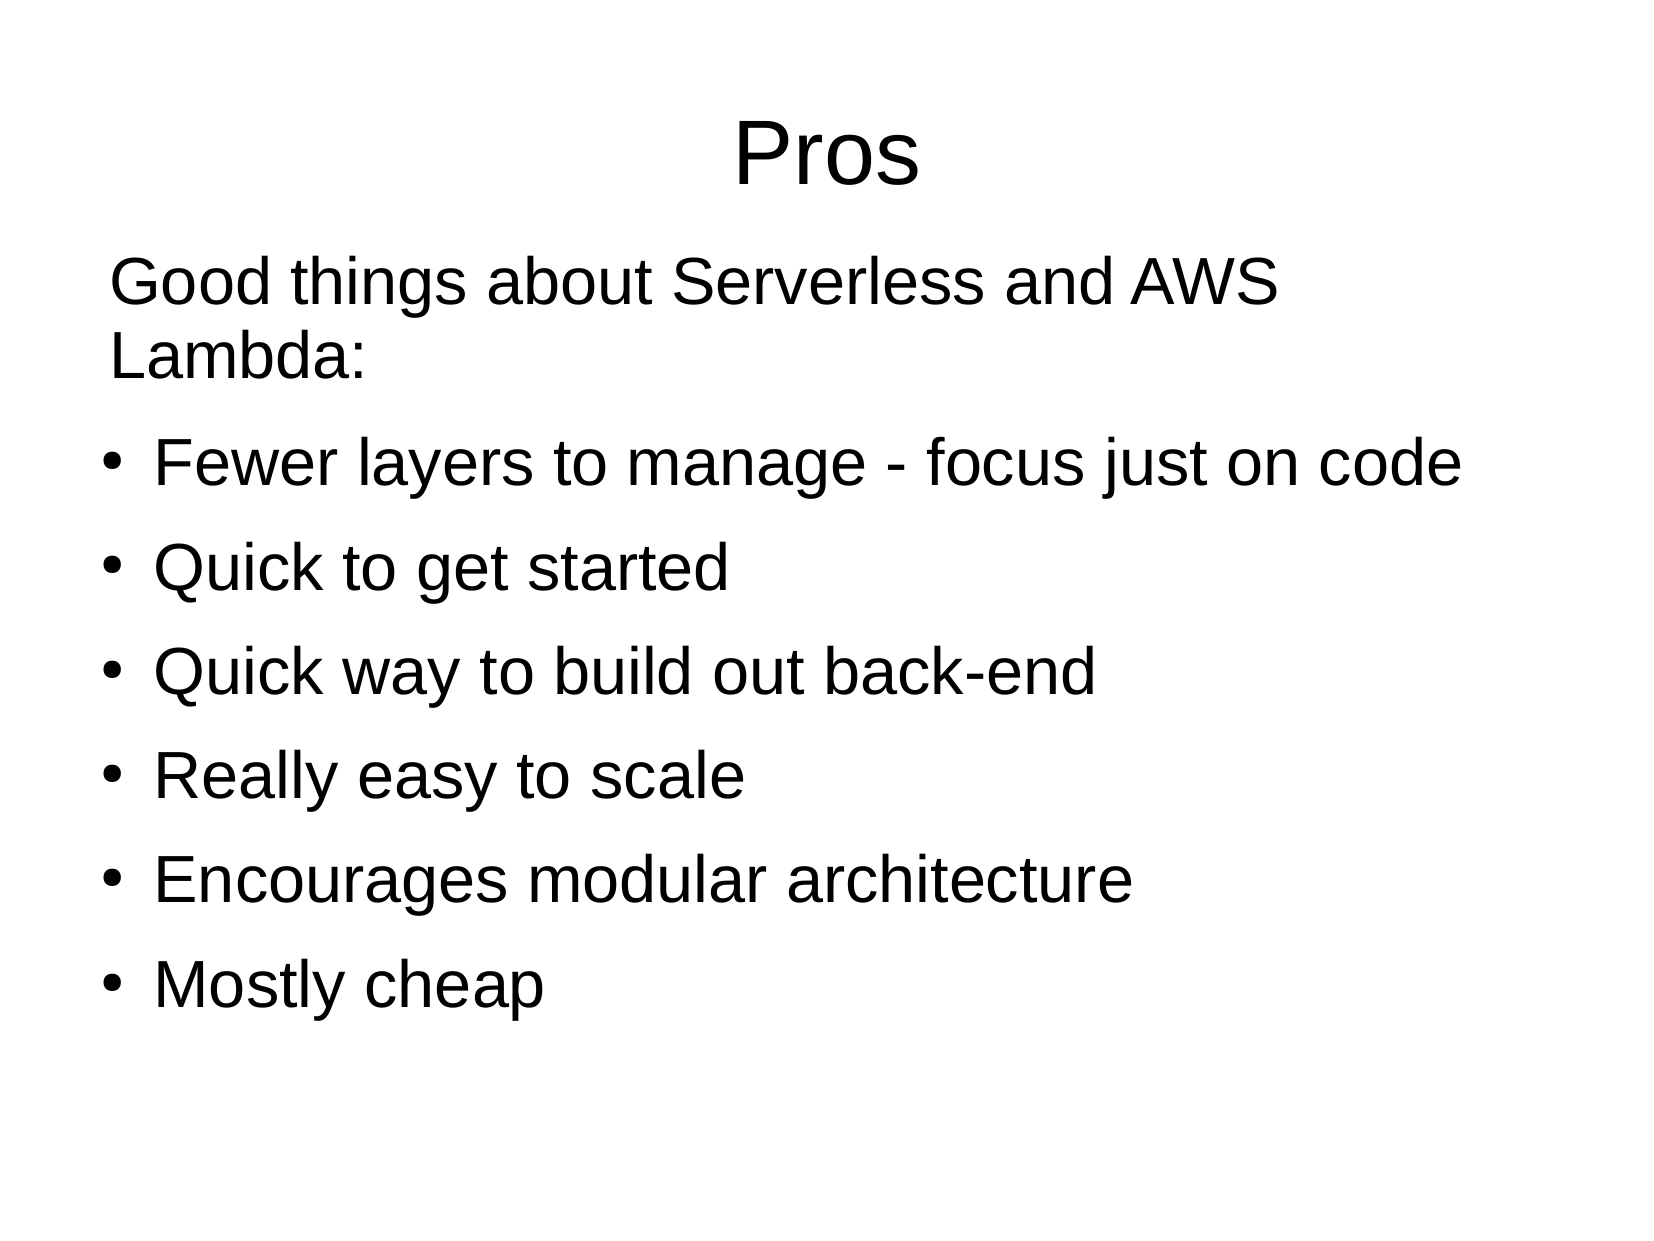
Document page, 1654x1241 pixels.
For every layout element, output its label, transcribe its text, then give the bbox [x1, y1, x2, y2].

text_box Good things about Serverless and AWS Lambda: [94, 236, 1548, 401]
list Fewer layers to manage - focus just on code Quick to get started Quick way to build out back-end Really easy to scale Encourages modular architecture Mostly cheap [82, 425, 1571, 1145]
title Pros [82, 49, 1571, 257]
